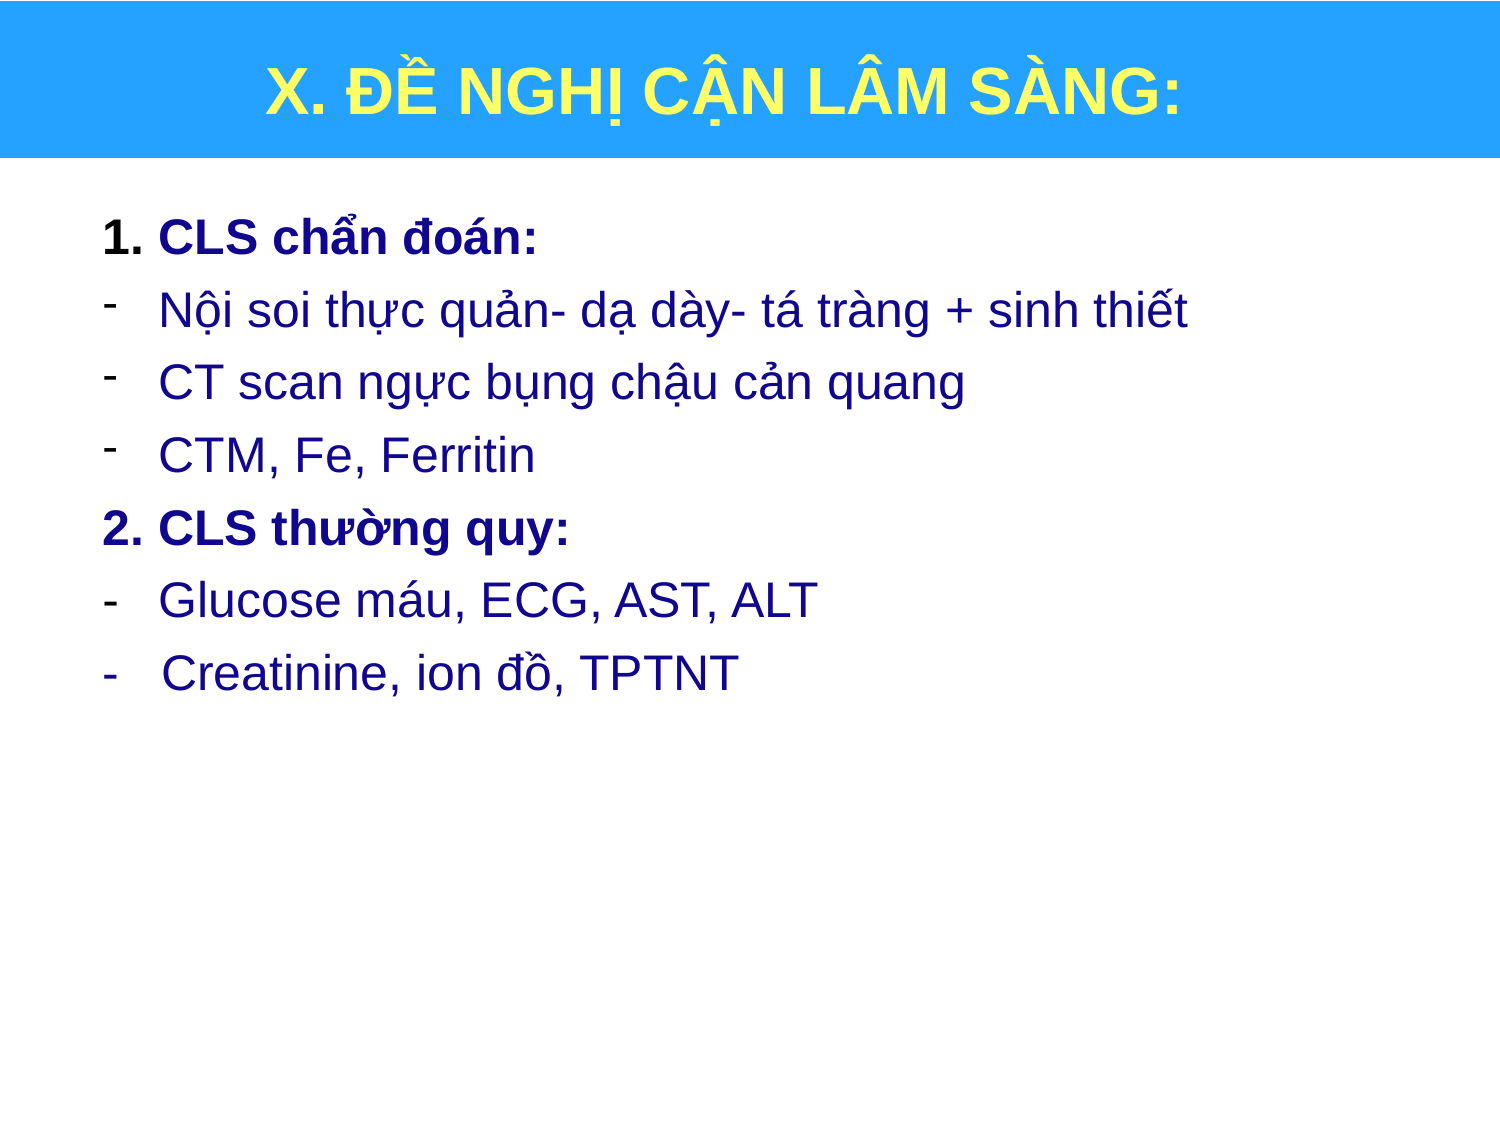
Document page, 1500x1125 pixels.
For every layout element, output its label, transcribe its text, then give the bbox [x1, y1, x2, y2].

title X. ĐỀ NGHỊ CẬN LÂM SÀNG: [87, 24, 1363, 150]
text_box CLS chẩn đoán: Nội soi thực quản- dạ dày- tá tràng + sinh thiết CT scan ngực bụng chậu cản quang CTM, Fe, Ferritin 2. CLS thường quy: Glucose máu, ECG, AST, ALT - Creatinine, ion đồ, TPTNT [87, 197, 1500, 789]
